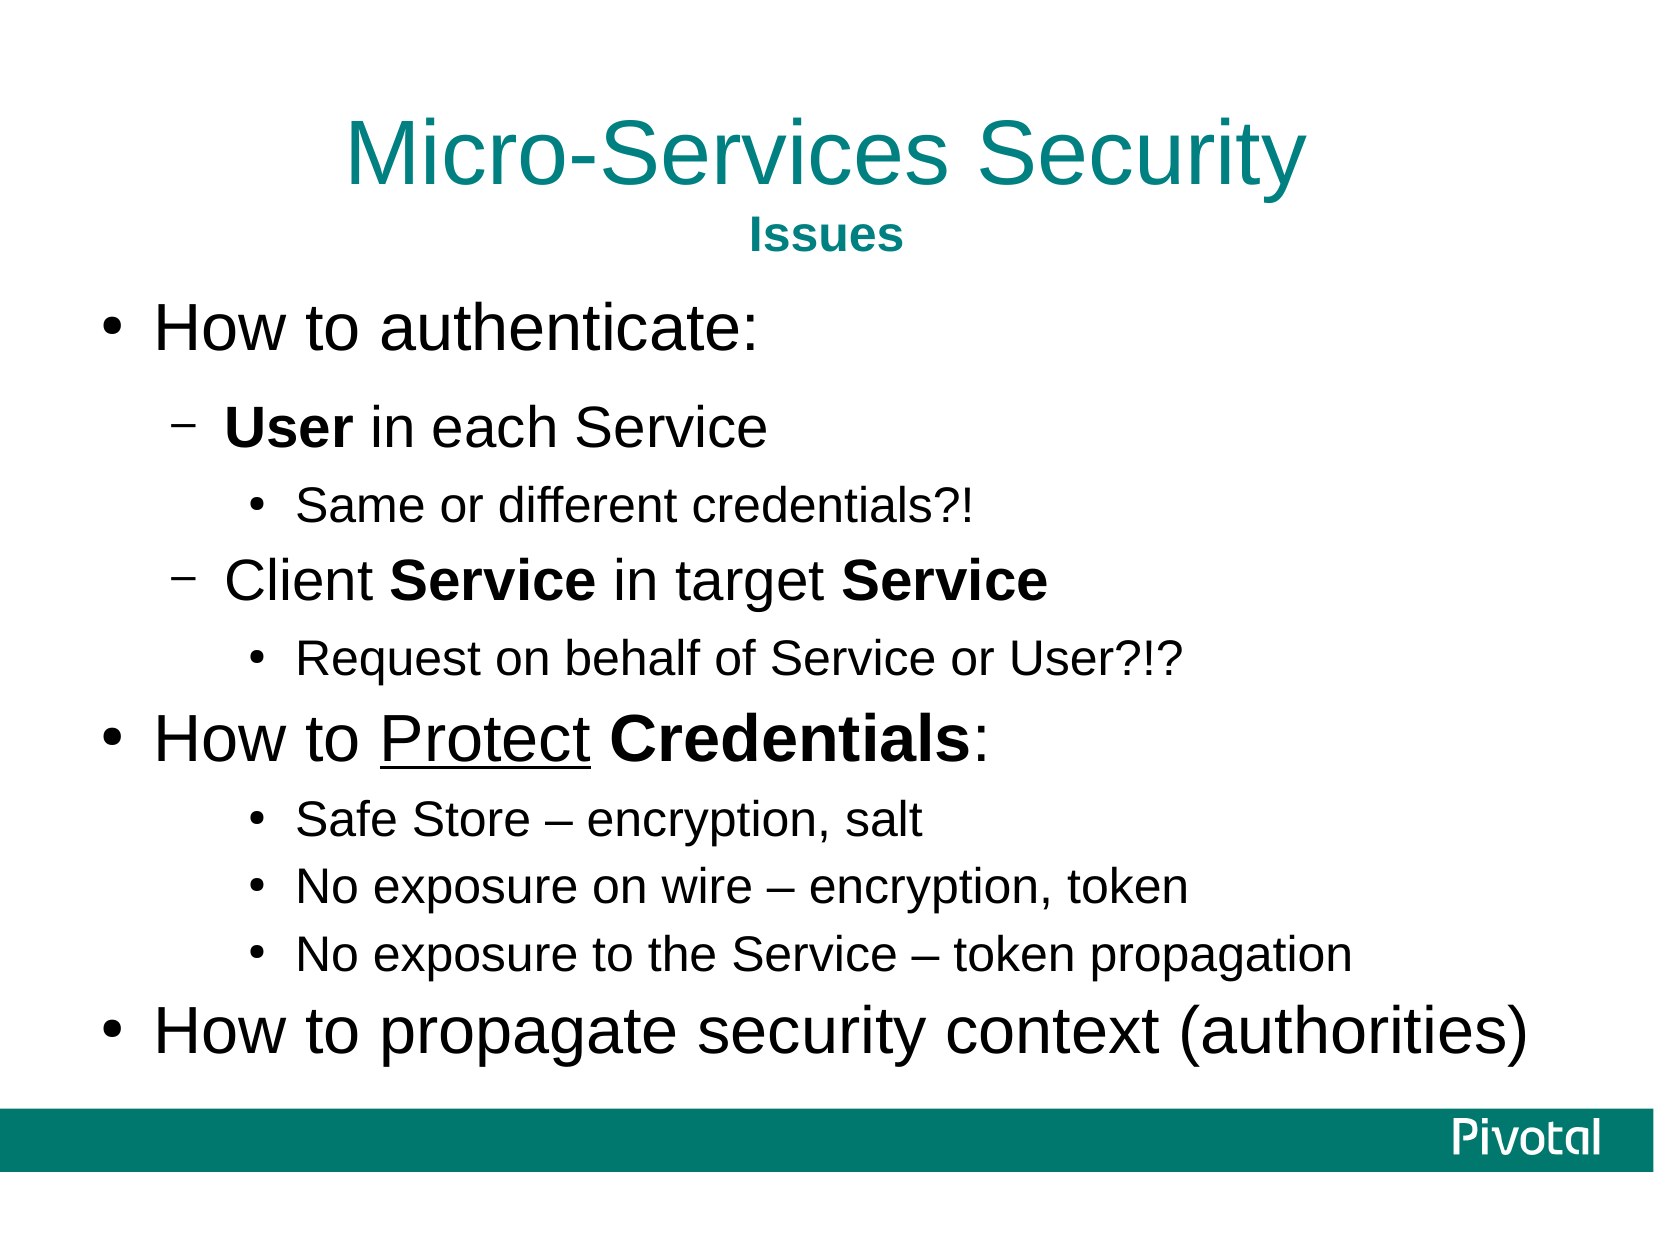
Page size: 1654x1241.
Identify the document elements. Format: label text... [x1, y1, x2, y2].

list How to authenticate: User in each Service Same or different credentials?! Client Service in target Service Request on behalf of Service or User?!? How to Protect Credentials: Safe Store – encryption, salt No exposure on wire – encryption, token No exposure to the Service – token propagation How to propagate security context (authorities) [82, 290, 1571, 1109]
title Micro-Services Security [82, 49, 1571, 198]
text_box Issues [0, 198, 1654, 274]
picture [1452, 1115, 1601, 1158]
